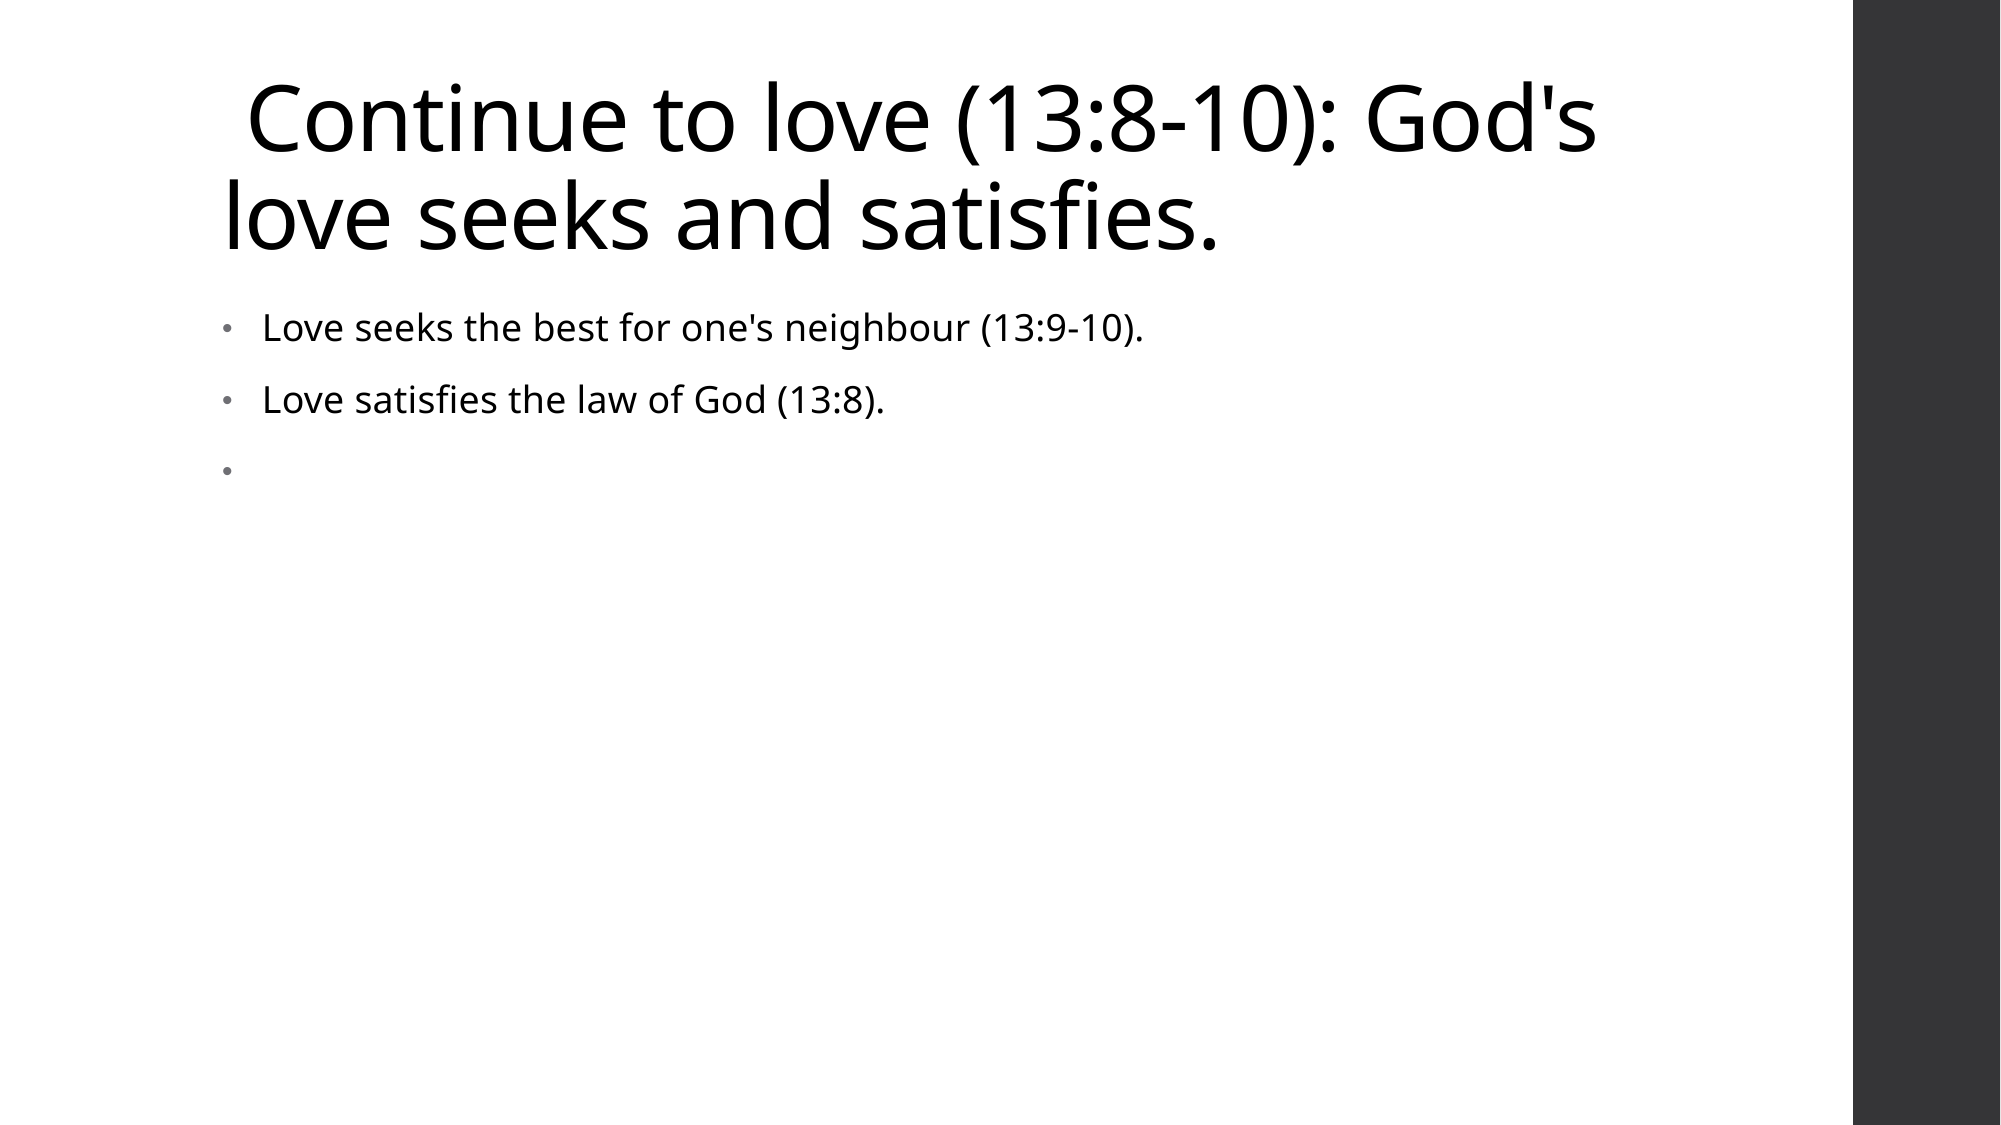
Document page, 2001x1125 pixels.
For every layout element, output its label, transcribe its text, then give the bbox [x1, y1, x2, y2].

title Continue to love (13:8-10): God's love seeks and satisfies. [206, 60, 1797, 278]
list Love seeks the best for one's neighbour (13:9-10). Love satisfies the law of God (13:8). [206, 299, 1617, 1014]
